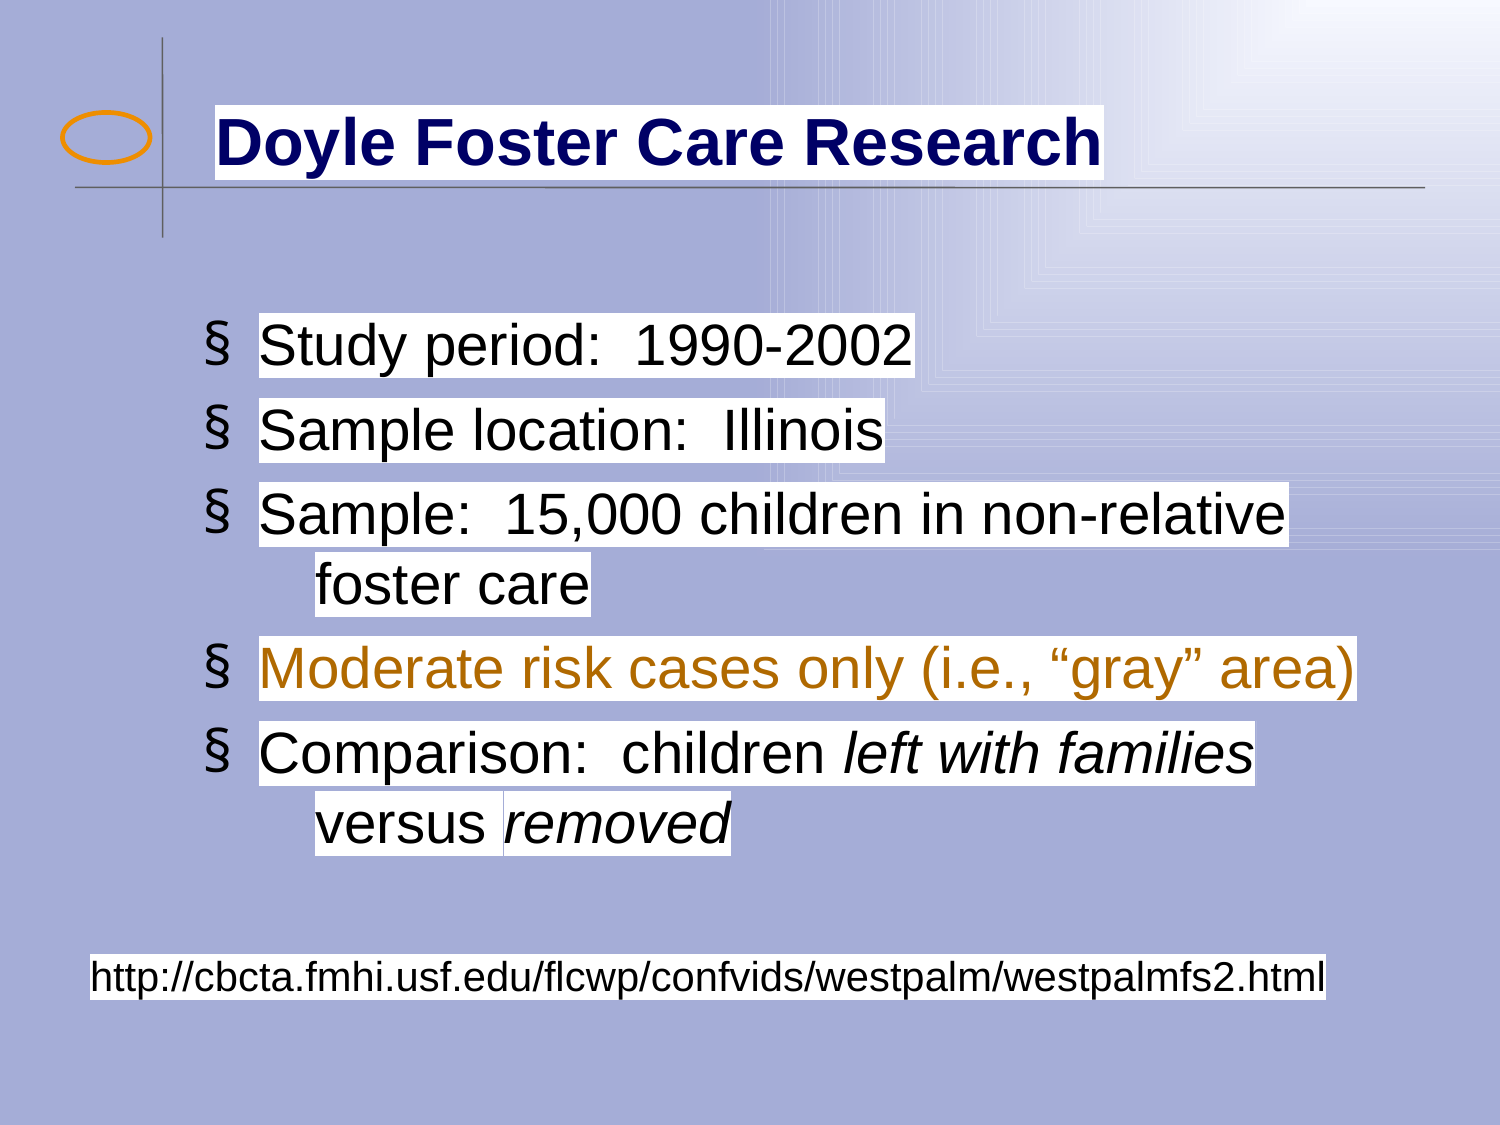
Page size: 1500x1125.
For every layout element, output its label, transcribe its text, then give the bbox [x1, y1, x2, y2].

title Doyle Foster Care Research [200, 45, 1426, 233]
list Study period: 1990-2002 Sample location: Illinois Sample: 15,000 children in non-relative foster care Moderate risk cases only (i.e., “gray” area) Comparison: children left with families versus removed http://cbcta.fmhi.usf.edu/flcwp/confvids/westpalm/westpalmfs2.html [75, 299, 1388, 1063]
